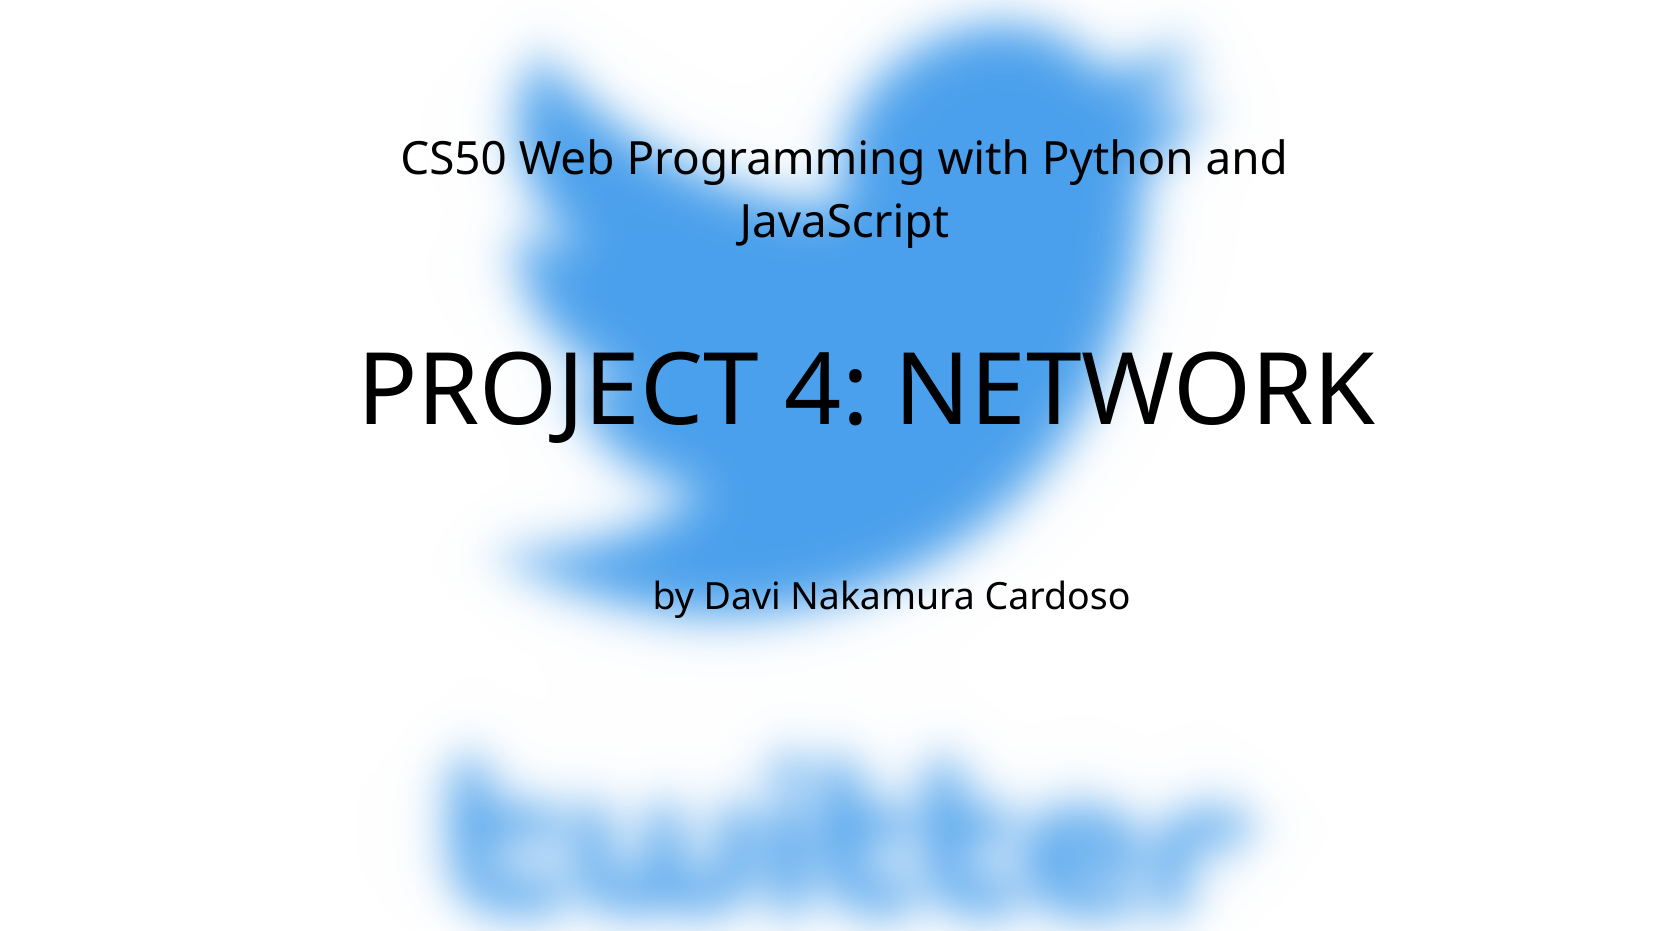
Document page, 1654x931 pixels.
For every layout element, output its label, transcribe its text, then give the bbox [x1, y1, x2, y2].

picture [59, 0, 1642, 931]
text_box PROJECT 4: NETWORK [305, 310, 1428, 565]
text_box CS50 Web Programming with Python and JavaScript [354, 118, 1335, 310]
text_box by Davi Nakamura Cardoso [507, 561, 1276, 622]
